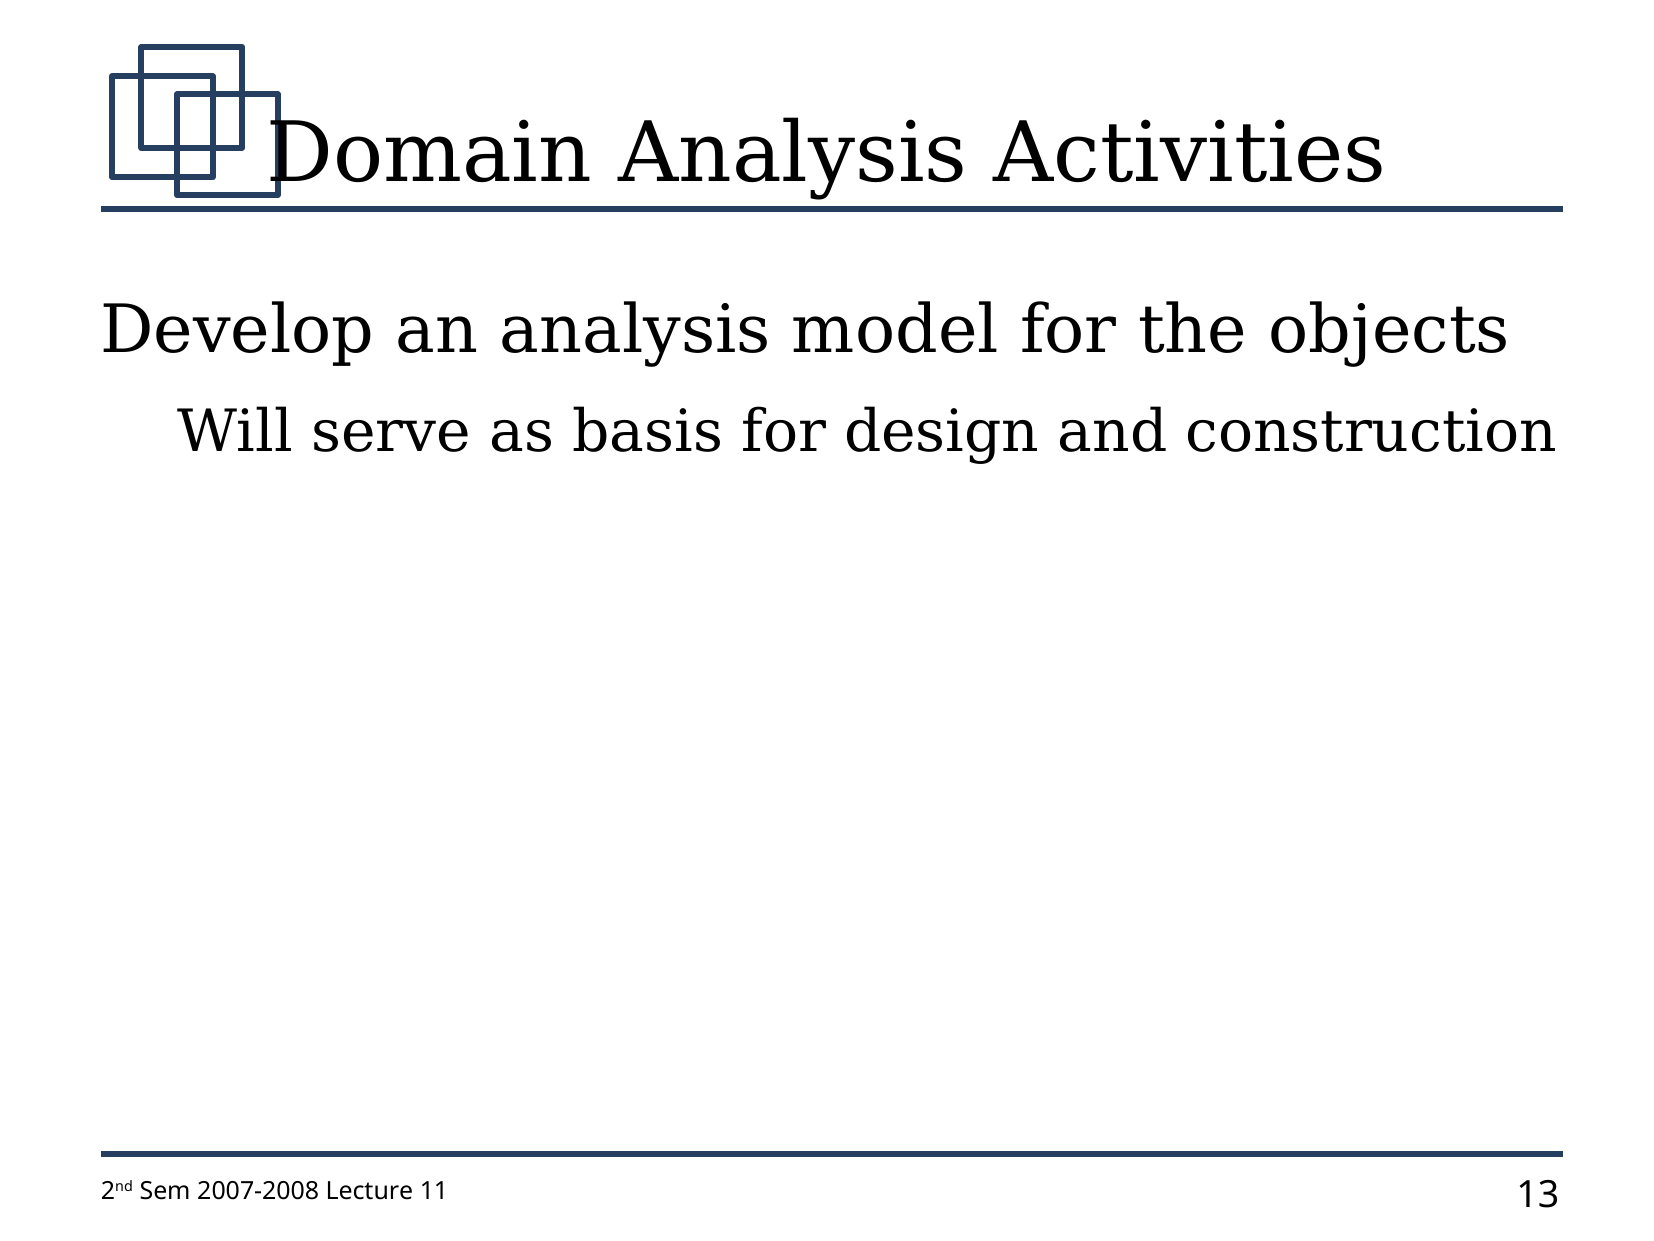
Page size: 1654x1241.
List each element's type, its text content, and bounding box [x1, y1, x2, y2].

title Domain Analysis Activities [82, 49, 1571, 257]
list Develop an analysis model for the objects Will serve as basis for design and construction [82, 290, 1571, 1109]
